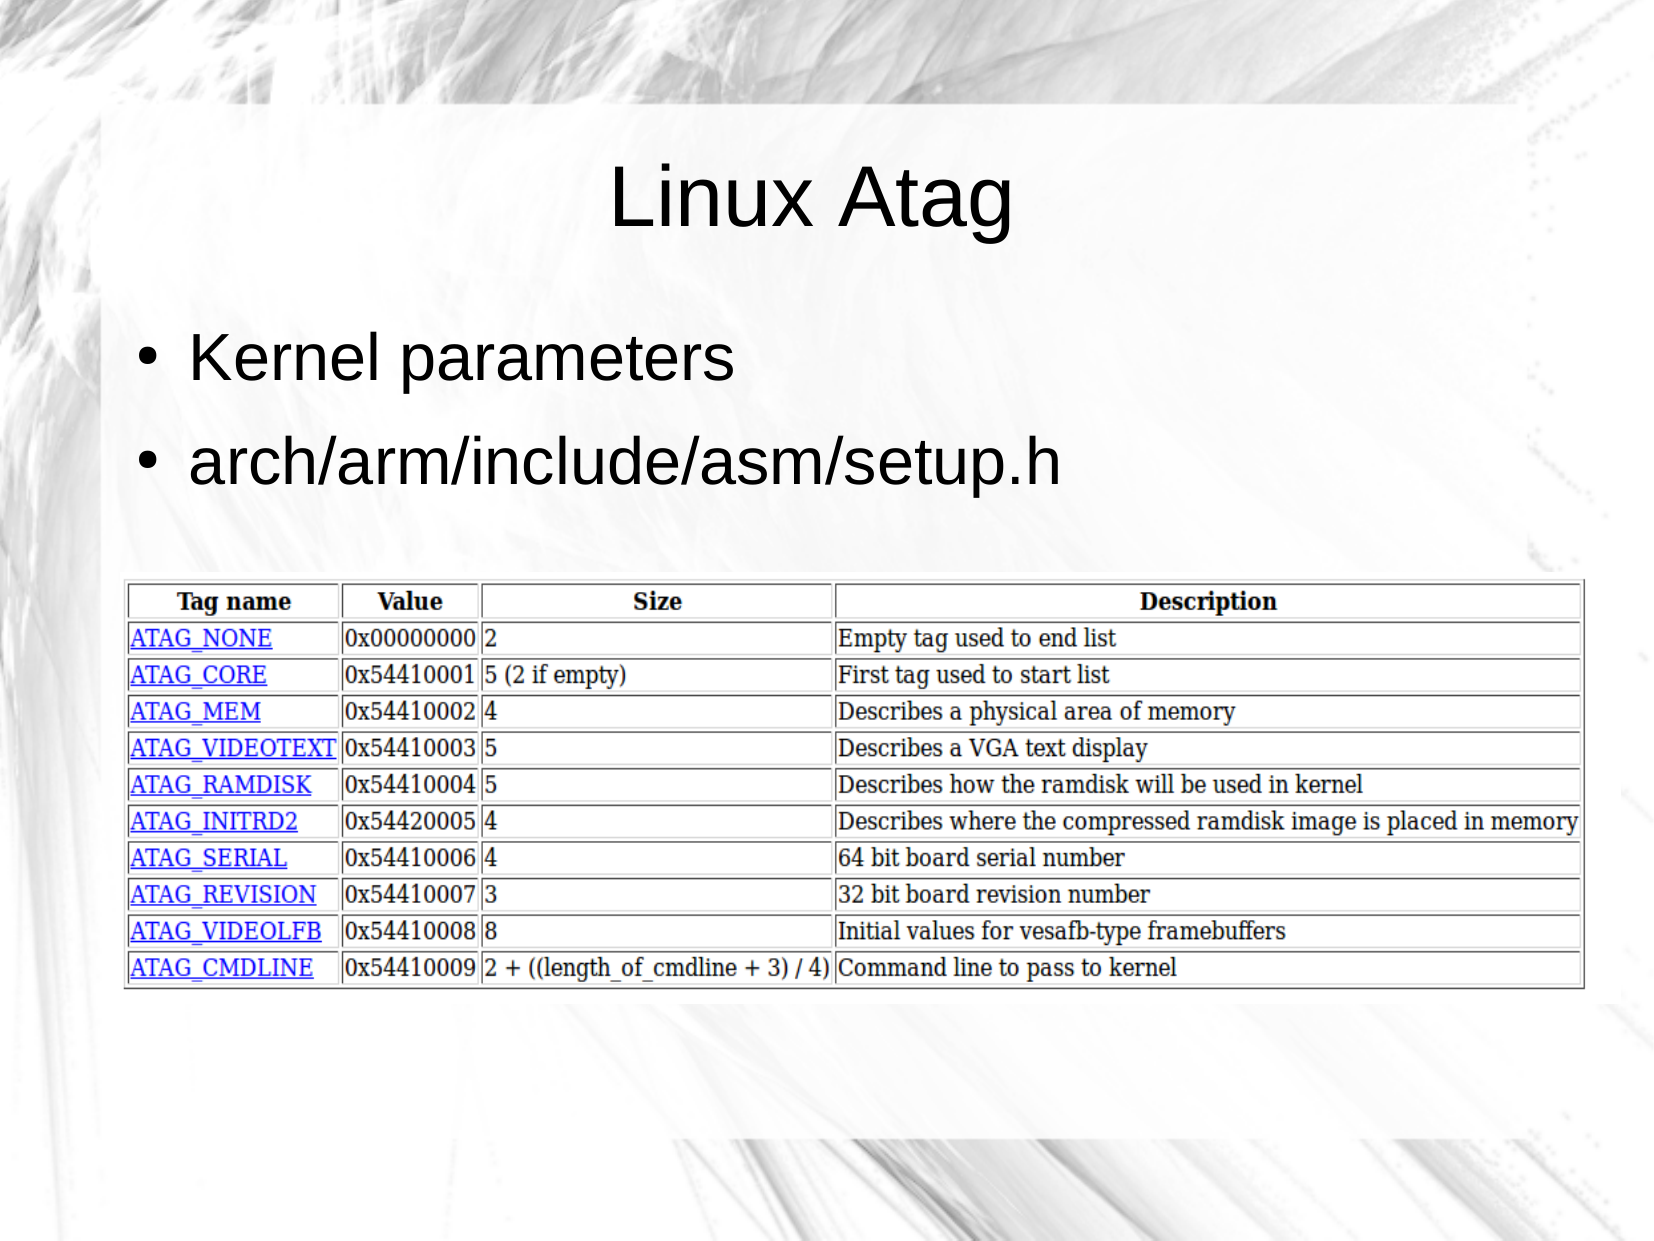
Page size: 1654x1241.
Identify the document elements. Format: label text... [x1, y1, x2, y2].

title Linux Atag [118, 112, 1506, 281]
list Kernel parameters arch/arm/include/asm/setup.h [118, 319, 1571, 526]
picture [0, 0, 1654, 1241]
